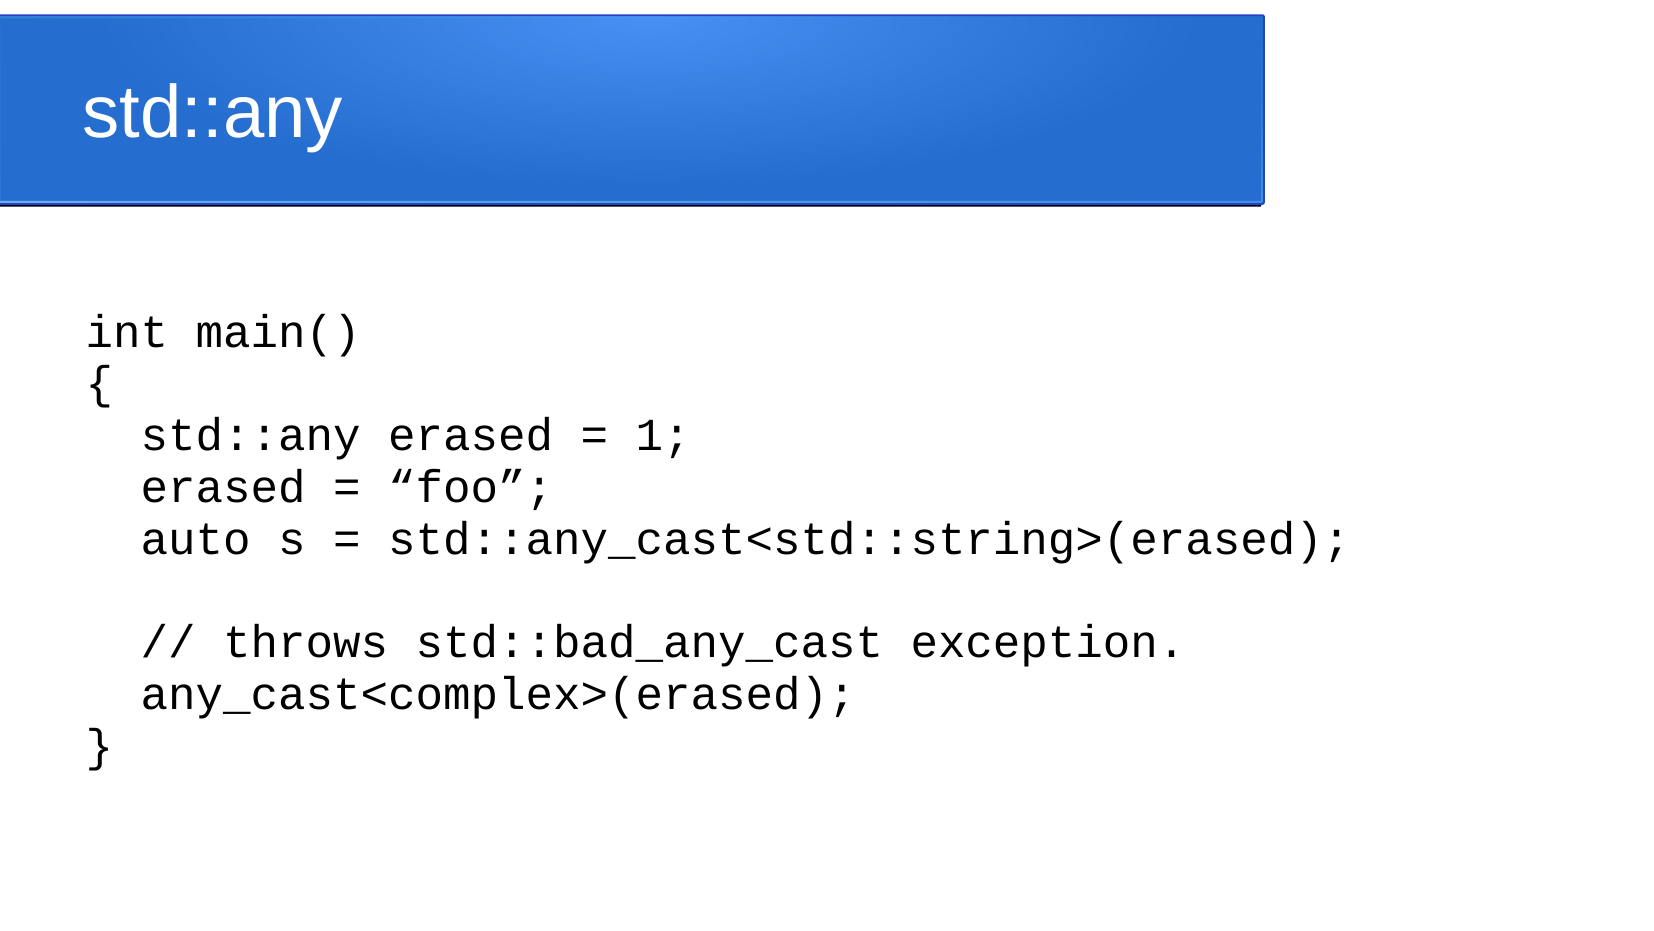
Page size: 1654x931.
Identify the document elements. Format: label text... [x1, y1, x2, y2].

text_box int main() { std::any erased = 1; erased = “foo”; auto s = std::any_cast<std::string>(erased); // throws std::bad_any_cast exception. any_cast<complex>(erased); } [70, 301, 1595, 886]
title std::any [82, 35, 1235, 189]
